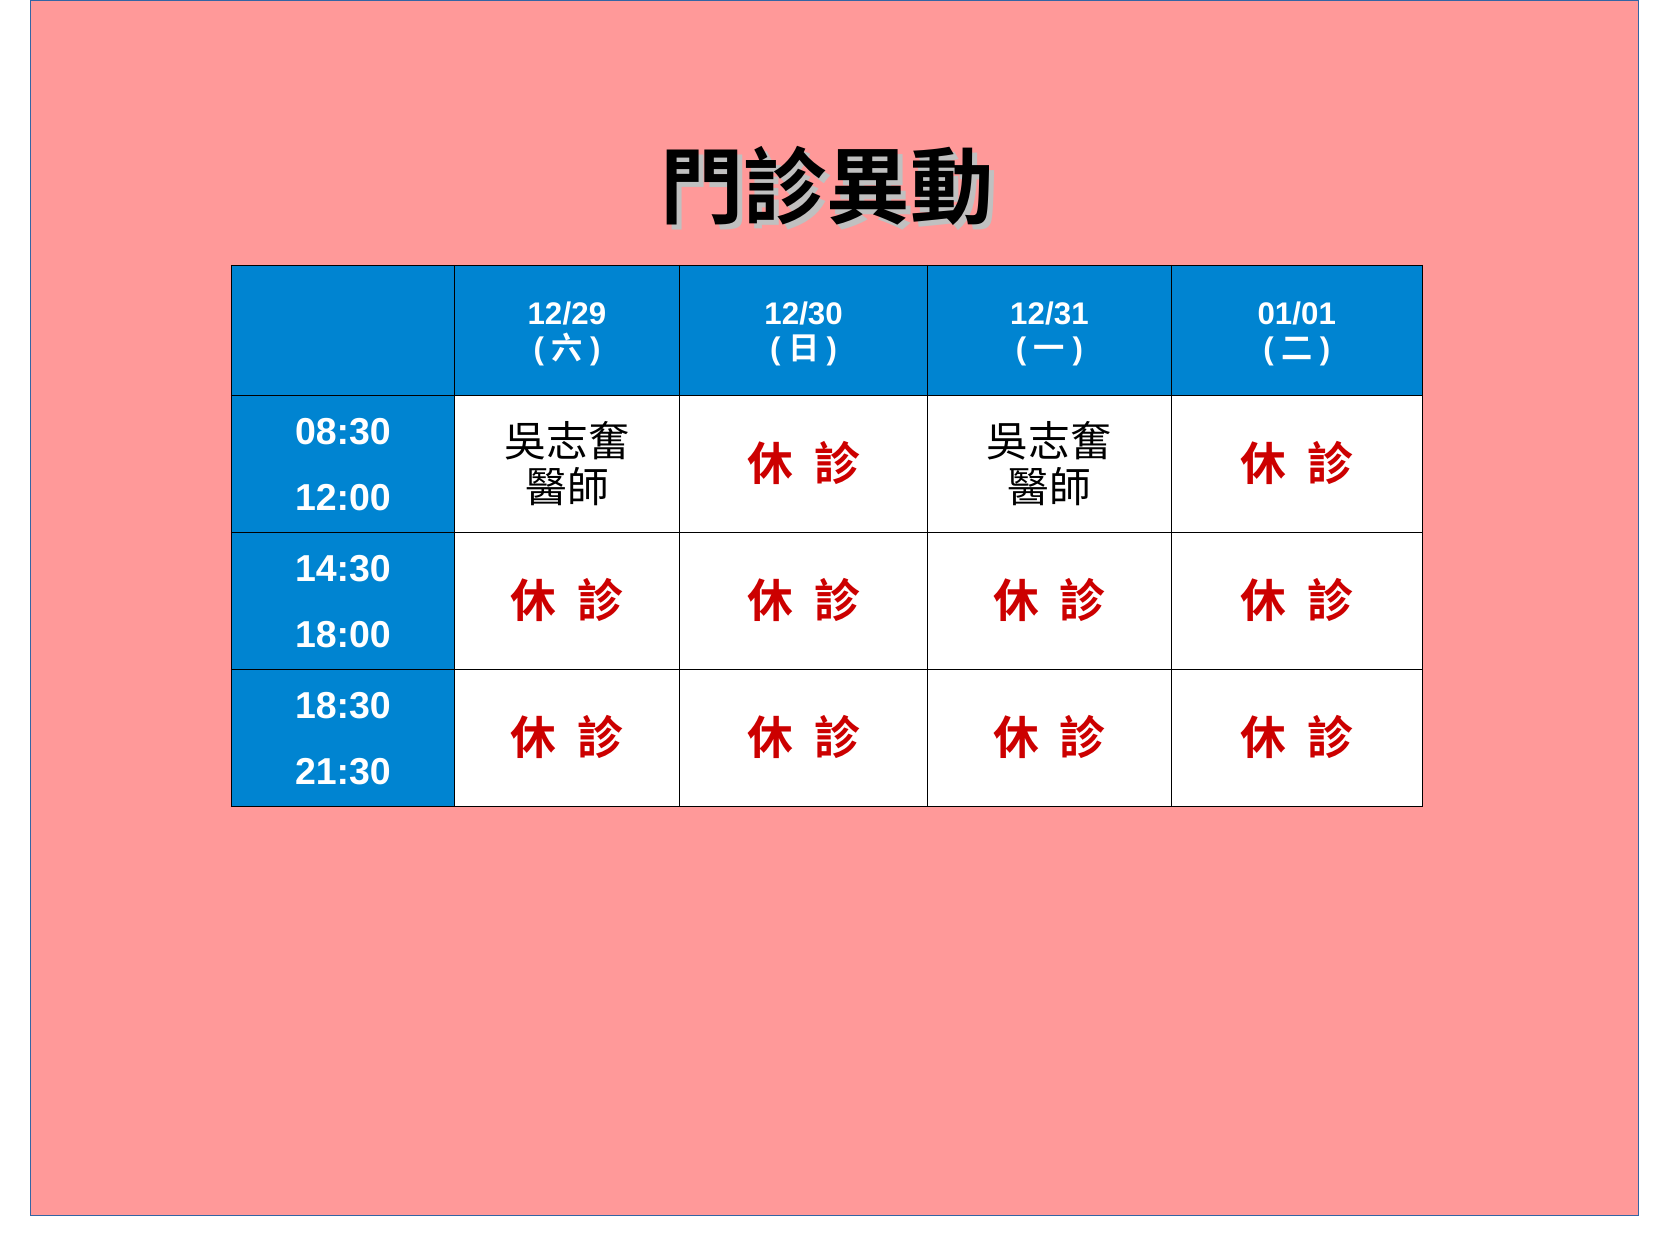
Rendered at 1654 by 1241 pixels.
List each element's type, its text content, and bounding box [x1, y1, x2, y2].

title 門診異動 [259, 112, 1394, 261]
table_cell 休 診 [928, 670, 1171, 806]
table_cell 吳志奮 醫師 [928, 396, 1171, 532]
table_header 12/29 (六) [455, 266, 679, 395]
table_cell 休 診 [680, 670, 927, 806]
table_cell 休 診 [680, 533, 927, 669]
table_cell 吳志奮 醫師 [455, 396, 679, 532]
table_cell 休 診 [1172, 533, 1422, 669]
table_cell 休 診 [928, 533, 1171, 669]
table_cell 休 診 [1172, 670, 1422, 806]
table_cell 08:30 12:00 [232, 396, 454, 532]
table_header 01/01 (二) [1172, 266, 1422, 395]
table_cell 休 診 [455, 533, 679, 669]
table_cell 休 診 [455, 670, 679, 806]
table_cell 18:30 21:30 [232, 670, 454, 806]
table_header [232, 266, 454, 395]
table_cell 休 診 [1172, 396, 1422, 532]
table_cell 14:30 18:00 [232, 533, 454, 669]
text_box [30, 0, 1639, 1216]
table_cell 休 診 [680, 396, 927, 532]
table_header 12/31 (一) [928, 266, 1171, 395]
table_header 12/30 (日) [680, 266, 927, 395]
